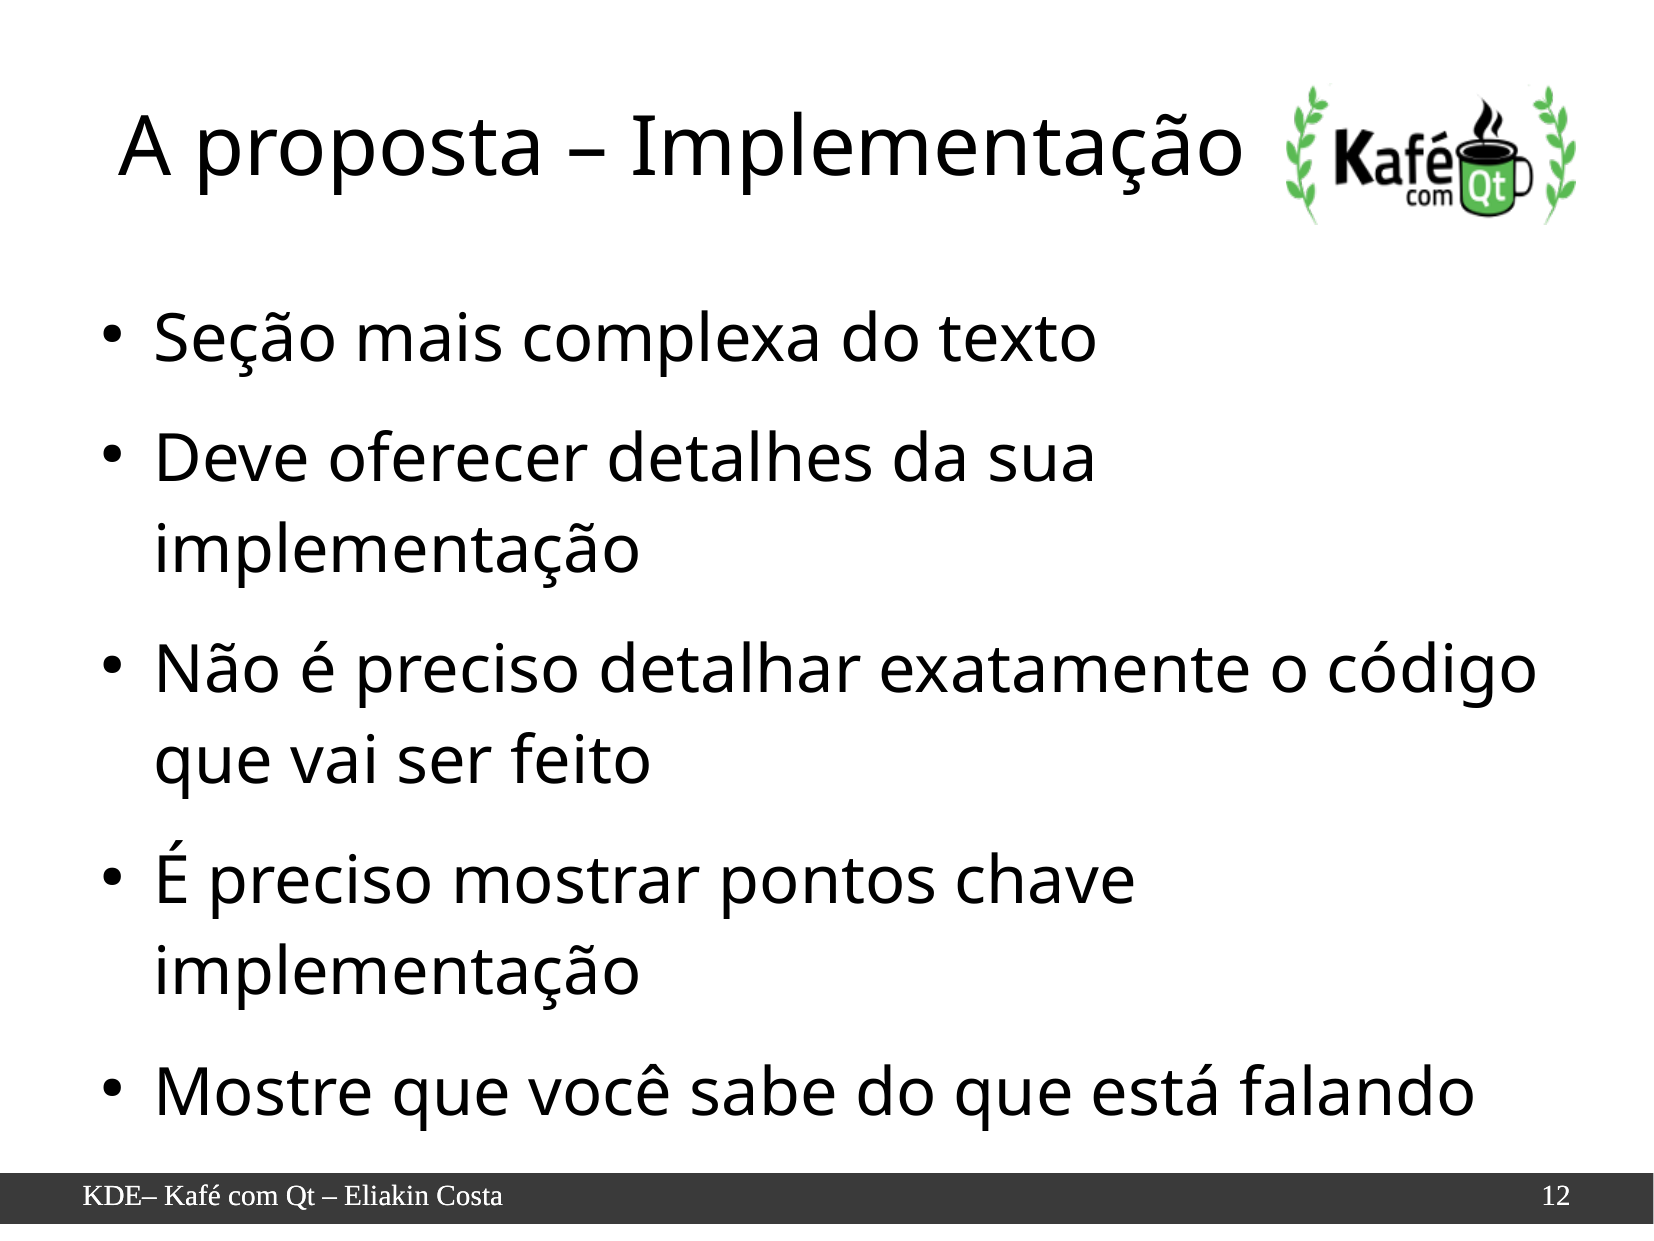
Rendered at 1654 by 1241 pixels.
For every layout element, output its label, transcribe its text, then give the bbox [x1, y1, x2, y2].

list Seção mais complexa do texto Deve oferecer detalhes da sua implementação Não é preciso detalhar exatamente o código que vai ser feito É preciso mostrar pontos chave implementação Mostre que você sabe do que está falando [82, 290, 1571, 1156]
picture [1286, 83, 1576, 225]
title A proposta – Implementação [82, 30, 1276, 257]
